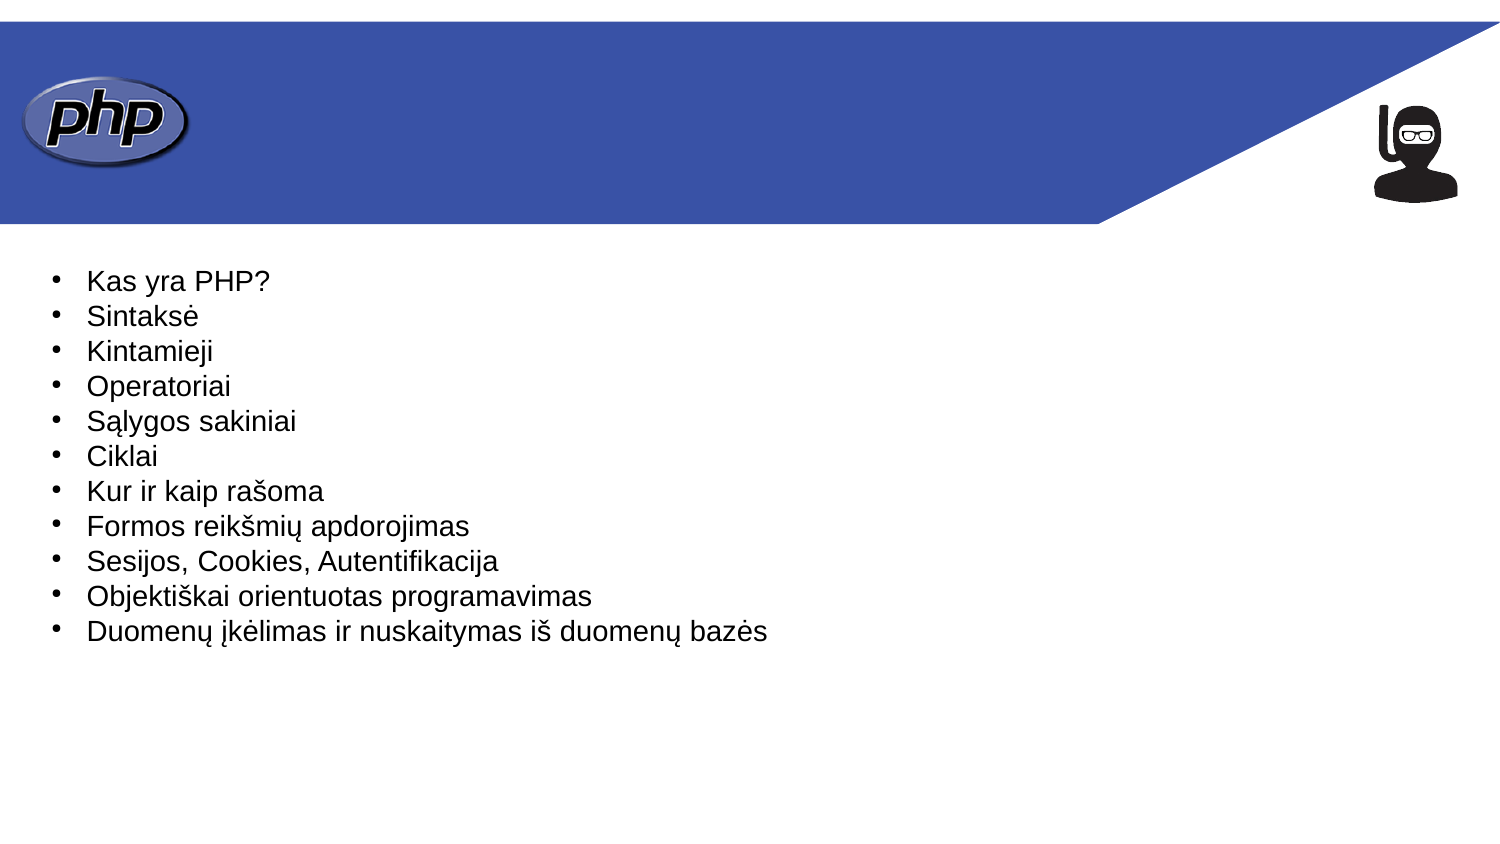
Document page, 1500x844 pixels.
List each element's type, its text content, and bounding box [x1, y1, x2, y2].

text_box [1096, 111, 1500, 227]
text_box [1404, 23, 1500, 72]
text_box Kas yra PHP? Sintaksė Kintamieji Operatoriai Sąlygos sakiniai Ciklai Kur ir kaip rašoma Formos reikšmių apdorojimas Sesijos, Cookies, Autentifikacija Objektiškai orientuotas programavimas Duomenų įkėlimas ir nuskaitymas iš duomenų bazės [36, 247, 1389, 789]
picture [1326, 72, 1500, 211]
picture [4, 70, 201, 172]
